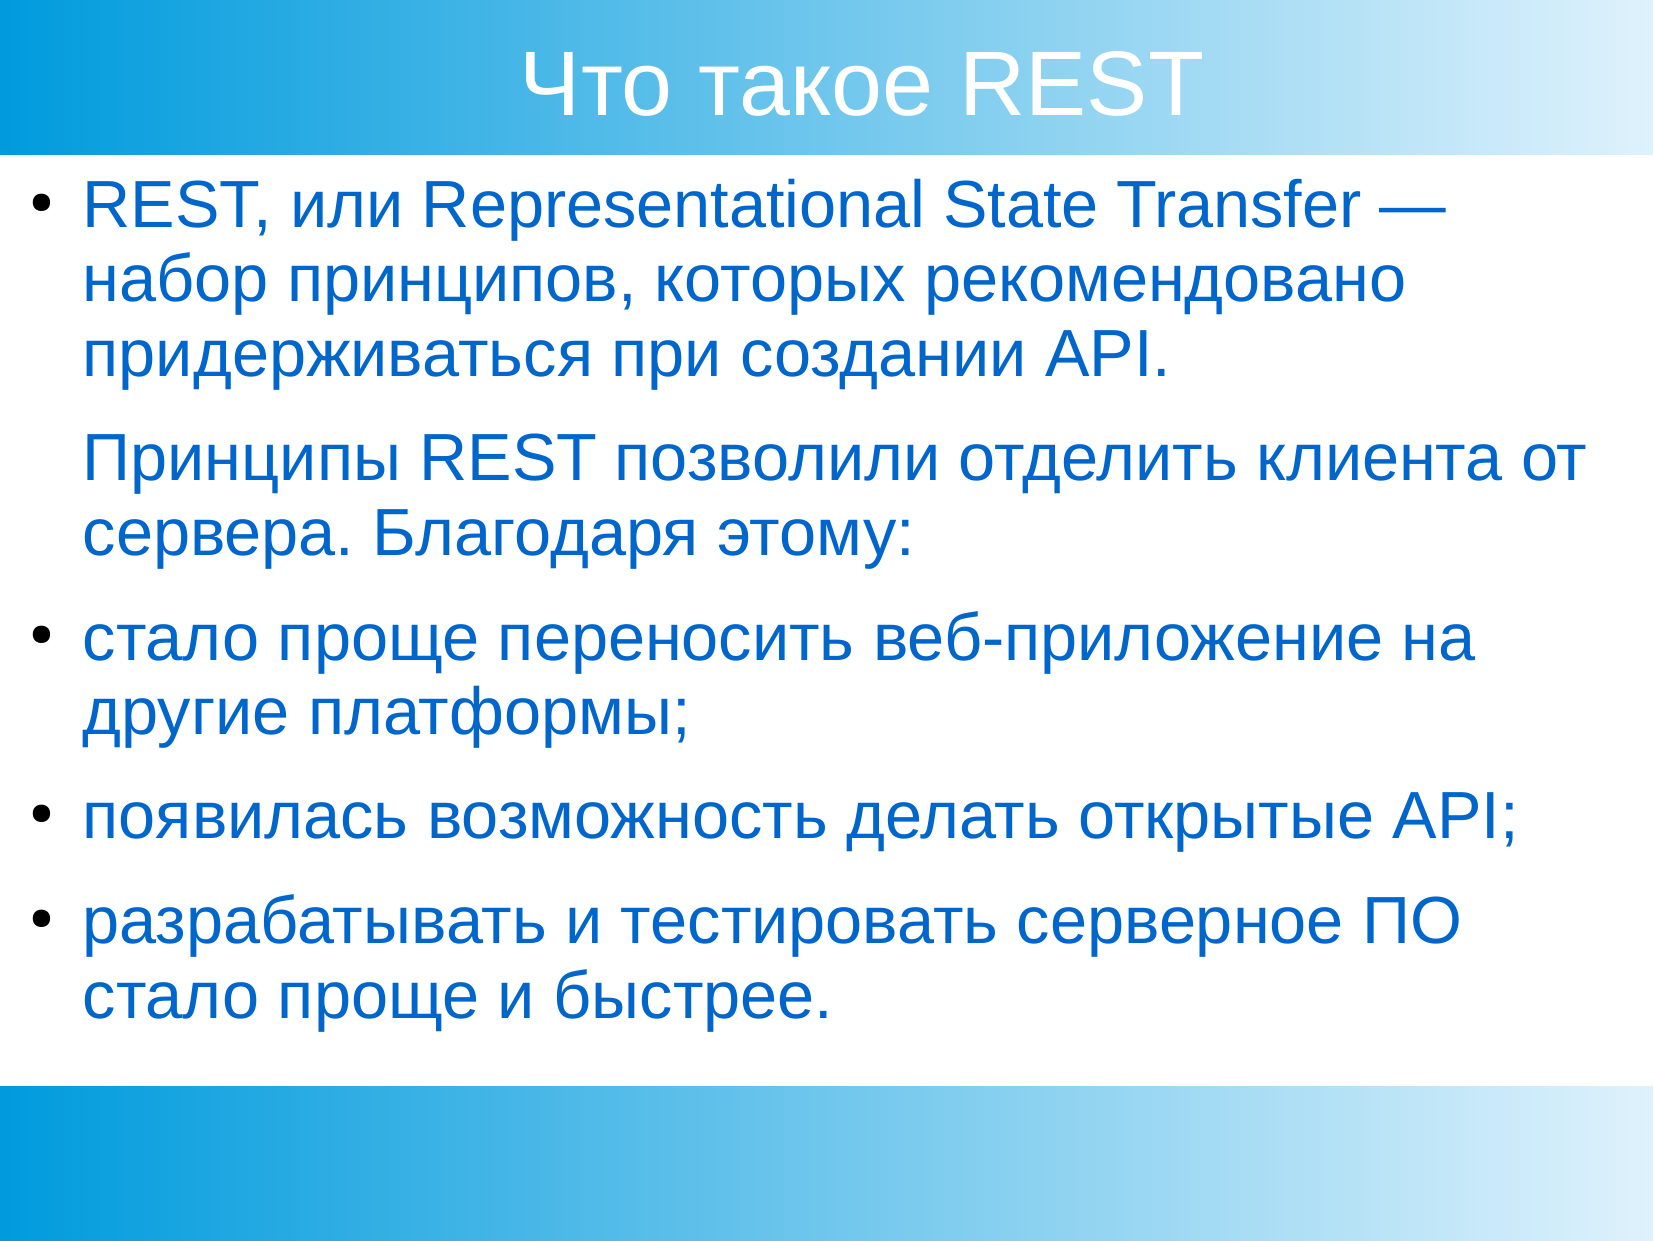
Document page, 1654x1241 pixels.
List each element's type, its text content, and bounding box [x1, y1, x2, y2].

list REST, или Representational State Transfer — набор принципов, которых рекомендовано придерживаться при создании API. Принципы REST позволили отделить клиента от сервера. Благодаря этому: стало проще переносить веб-приложение на другие платформы; появилась возможность делать открытые API; разрабатывать и тестировать серверное ПО стало проще и быстрее. [11, 166, 1642, 1063]
title Что такое REST [82, 31, 1571, 137]
